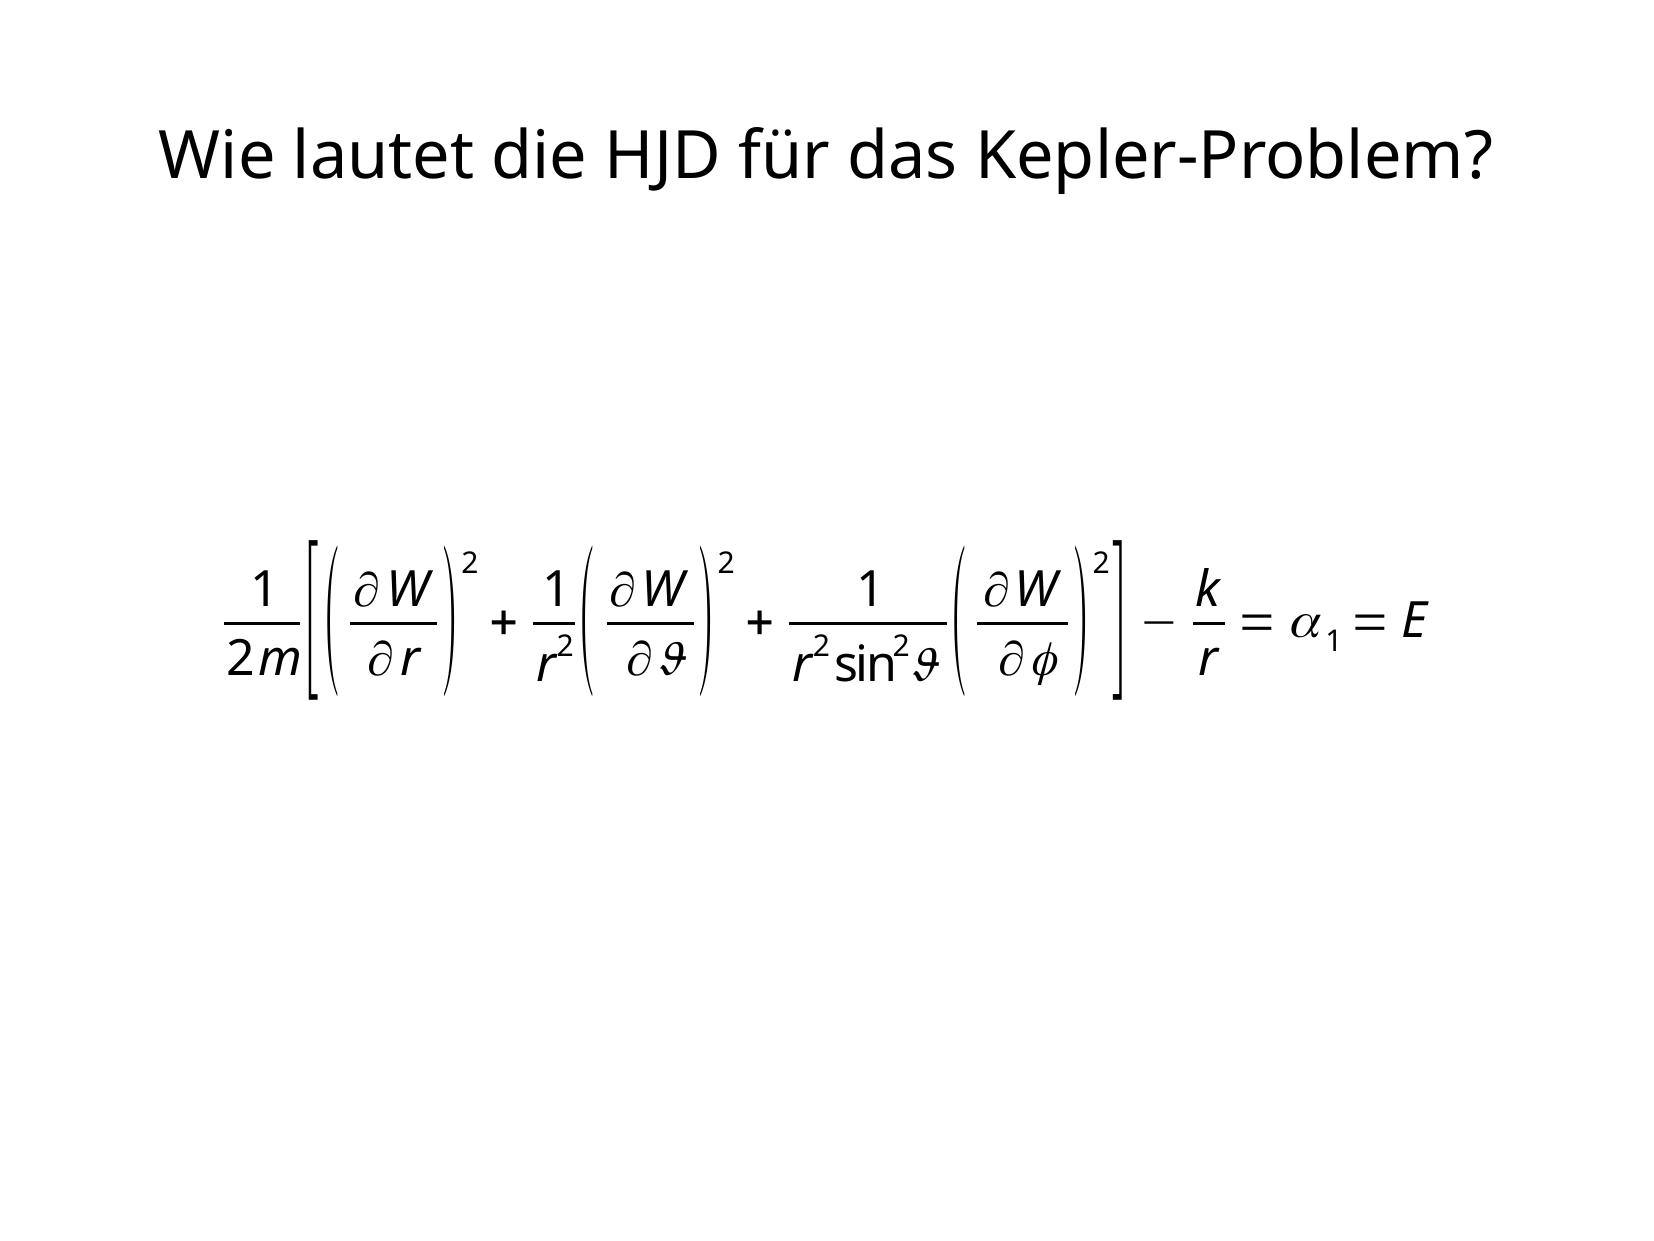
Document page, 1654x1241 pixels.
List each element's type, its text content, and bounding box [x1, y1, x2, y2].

chart [215, 537, 1438, 703]
title Wie lautet die HJD für das Kepler-Problem? [82, 49, 1571, 257]
